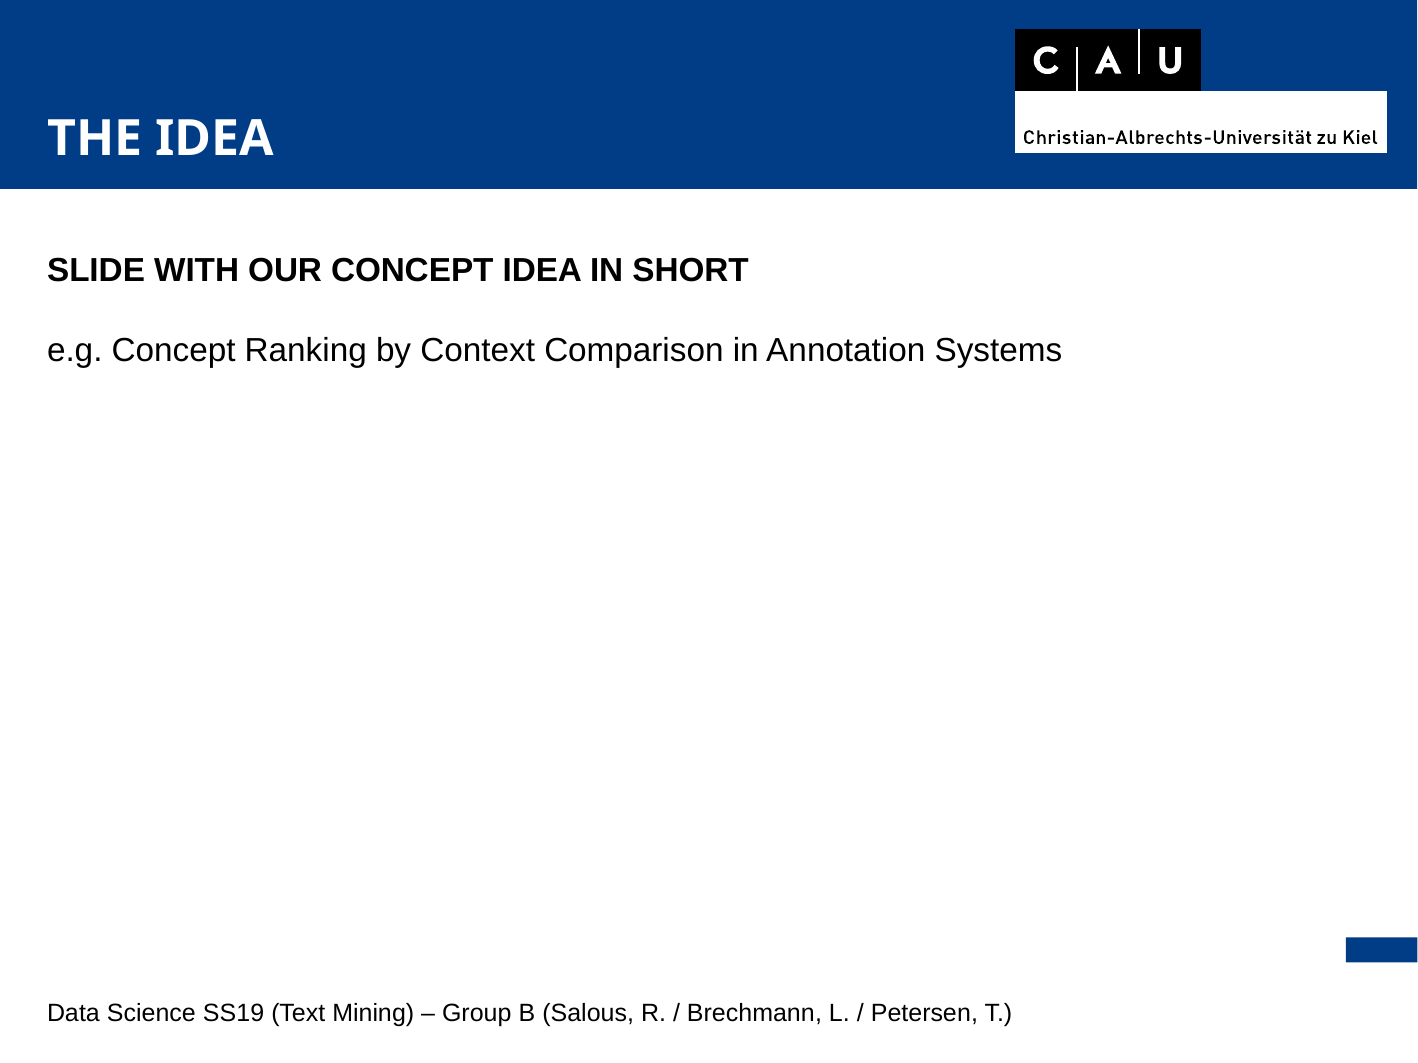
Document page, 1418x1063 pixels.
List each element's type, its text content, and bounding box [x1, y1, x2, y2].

text_box THE IDEA [47, 23, 981, 166]
text_box SLIDE WITH OUR CONCEPT IDEA IN SHORT e.g. Concept Ranking by Context Comparison in Annotation Systems [47, 247, 1370, 408]
text_box Data Science SS19 (Text Mining) – Group B (Salous, R. / Brechmann, L. / Petersen, T.) [47, 979, 1370, 1027]
